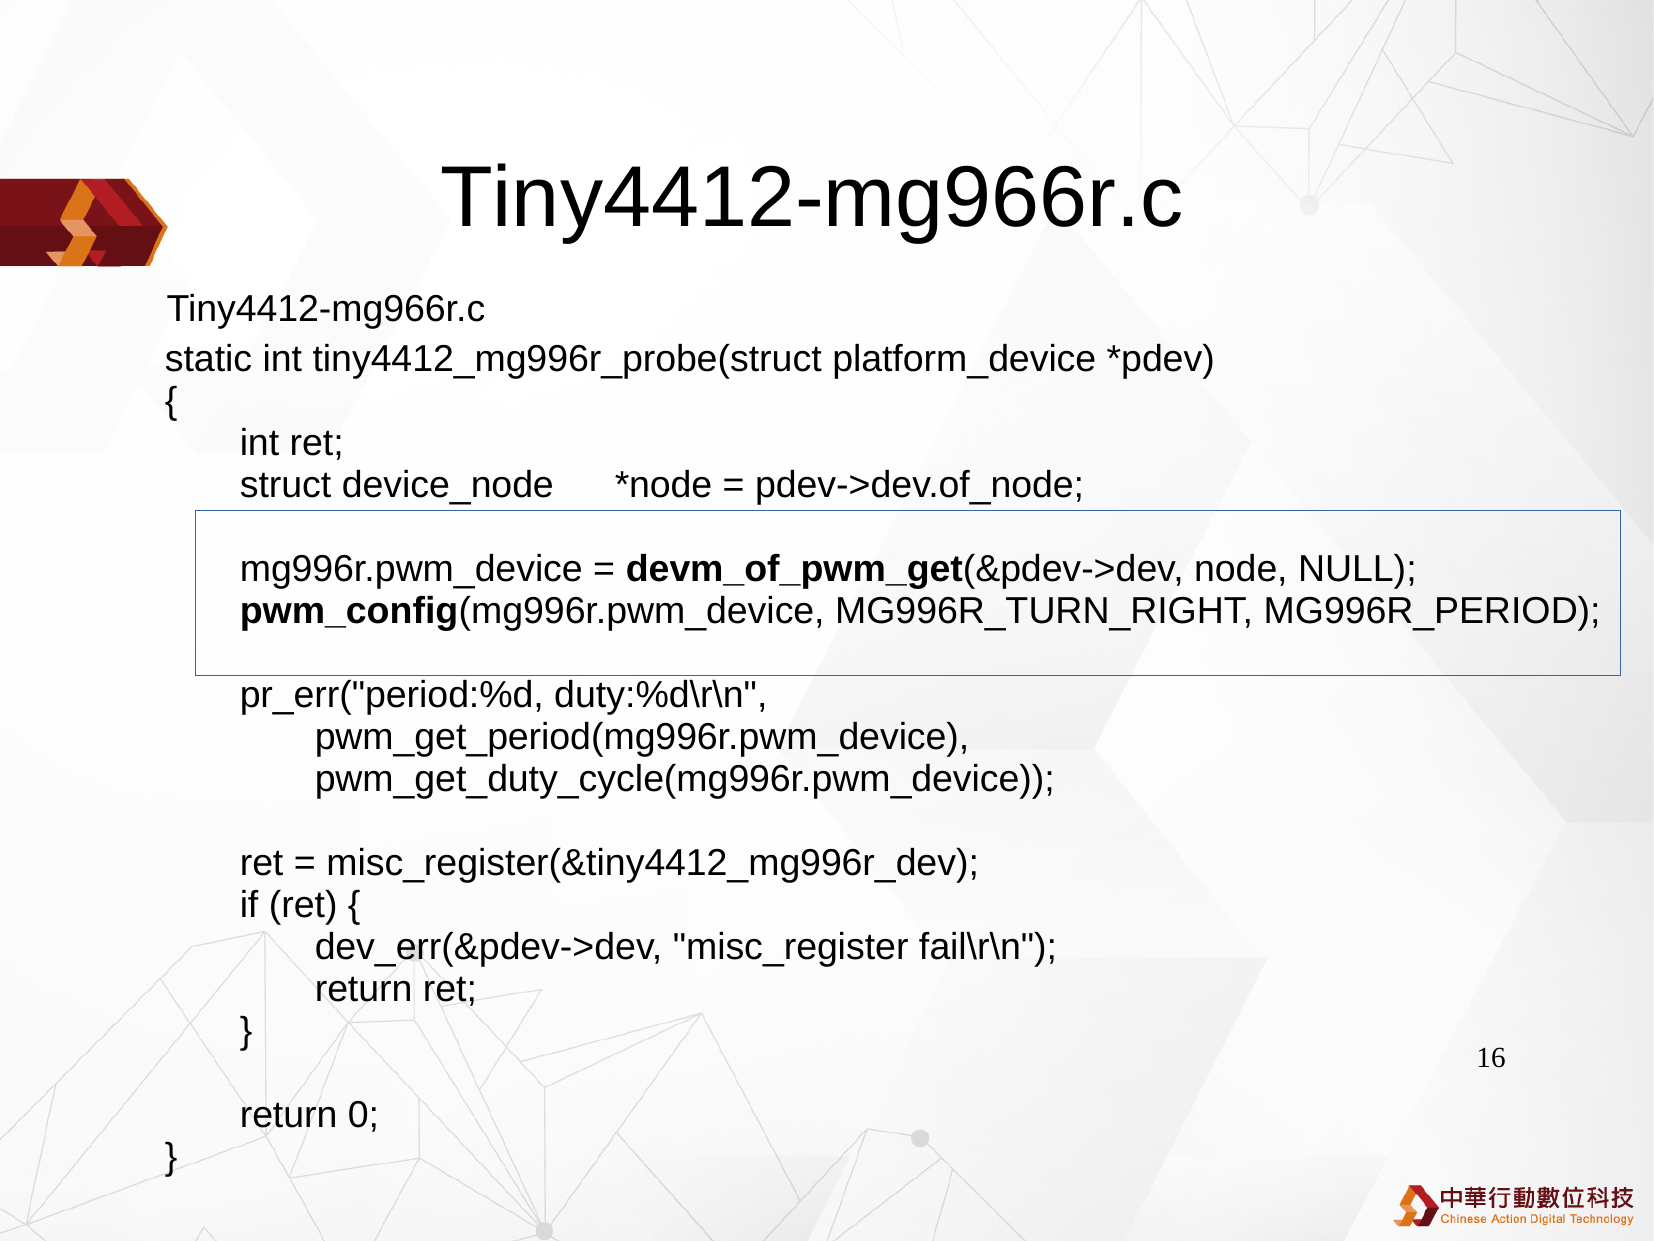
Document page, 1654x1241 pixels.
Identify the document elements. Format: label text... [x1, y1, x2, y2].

title Tiny4412-mg966r.c [118, 112, 1506, 281]
picture [0, 0, 1654, 1241]
text_box static int tiny4412_mg996r_probe(struct platform_device *pdev) { int ret; struct device_node *node = pdev->dev.of_node; mg996r.pwm_device = devm_of_pwm_get(&pdev->dev, node, NULL); pwm_config(mg996r.pwm_device, MG996R_TURN_RIGHT, MG996R_PERIOD); pr_err("period:%d, duty:%d\r\n", pwm_get_period(mg996r.pwm_device), pwm_get_duty_cycle(mg996r.pwm_device)); ret = misc_register(&tiny4412_mg996r_dev); if (ret) { dev_err(&pdev->dev, "misc_register fail\r\n"); return ret; } return 0; } [150, 330, 1654, 1227]
text_box Tiny4412-mg966r.c [151, 279, 1217, 330]
